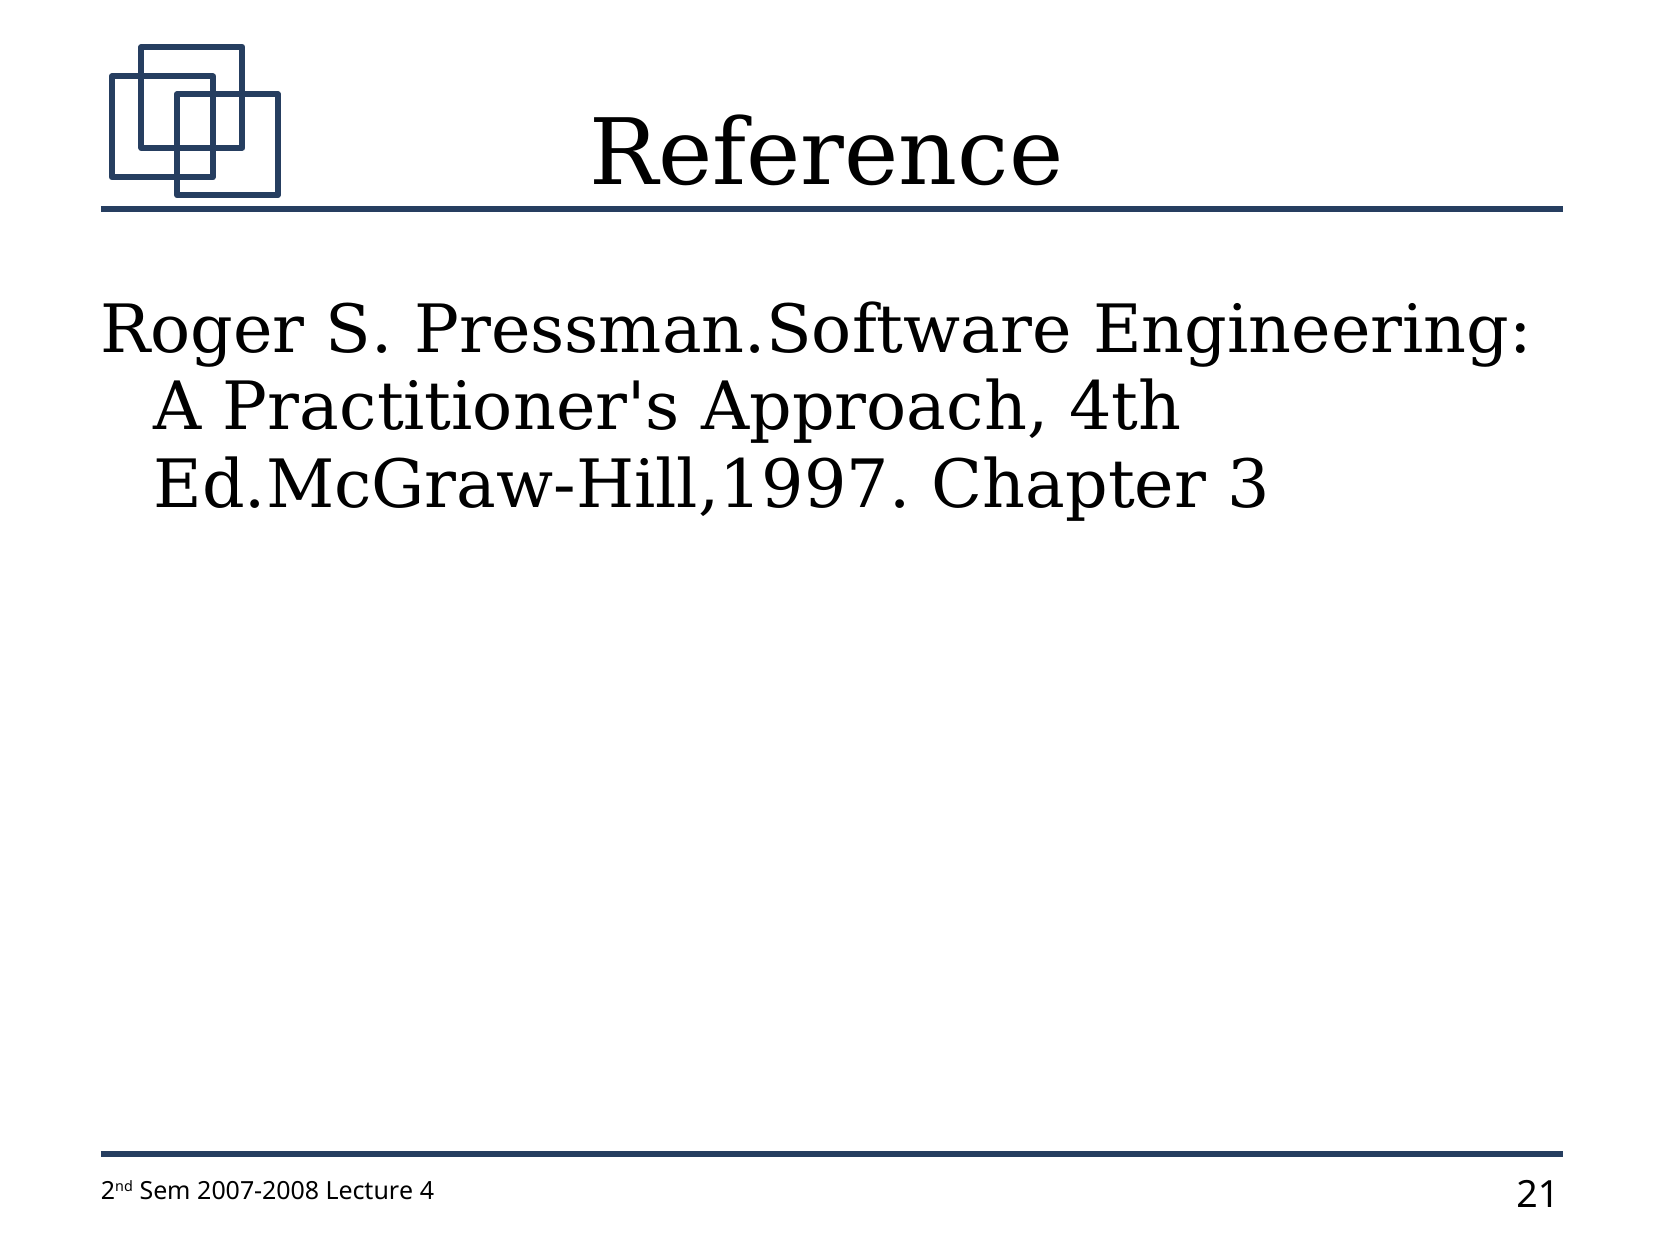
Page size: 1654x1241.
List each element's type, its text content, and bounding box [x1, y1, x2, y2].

list Roger S. Pressman.Software Engineering: A Practitioner's Approach, 4th Ed.McGraw-Hill,1997. Chapter 3 [82, 290, 1571, 1109]
title Reference [82, 49, 1571, 257]
